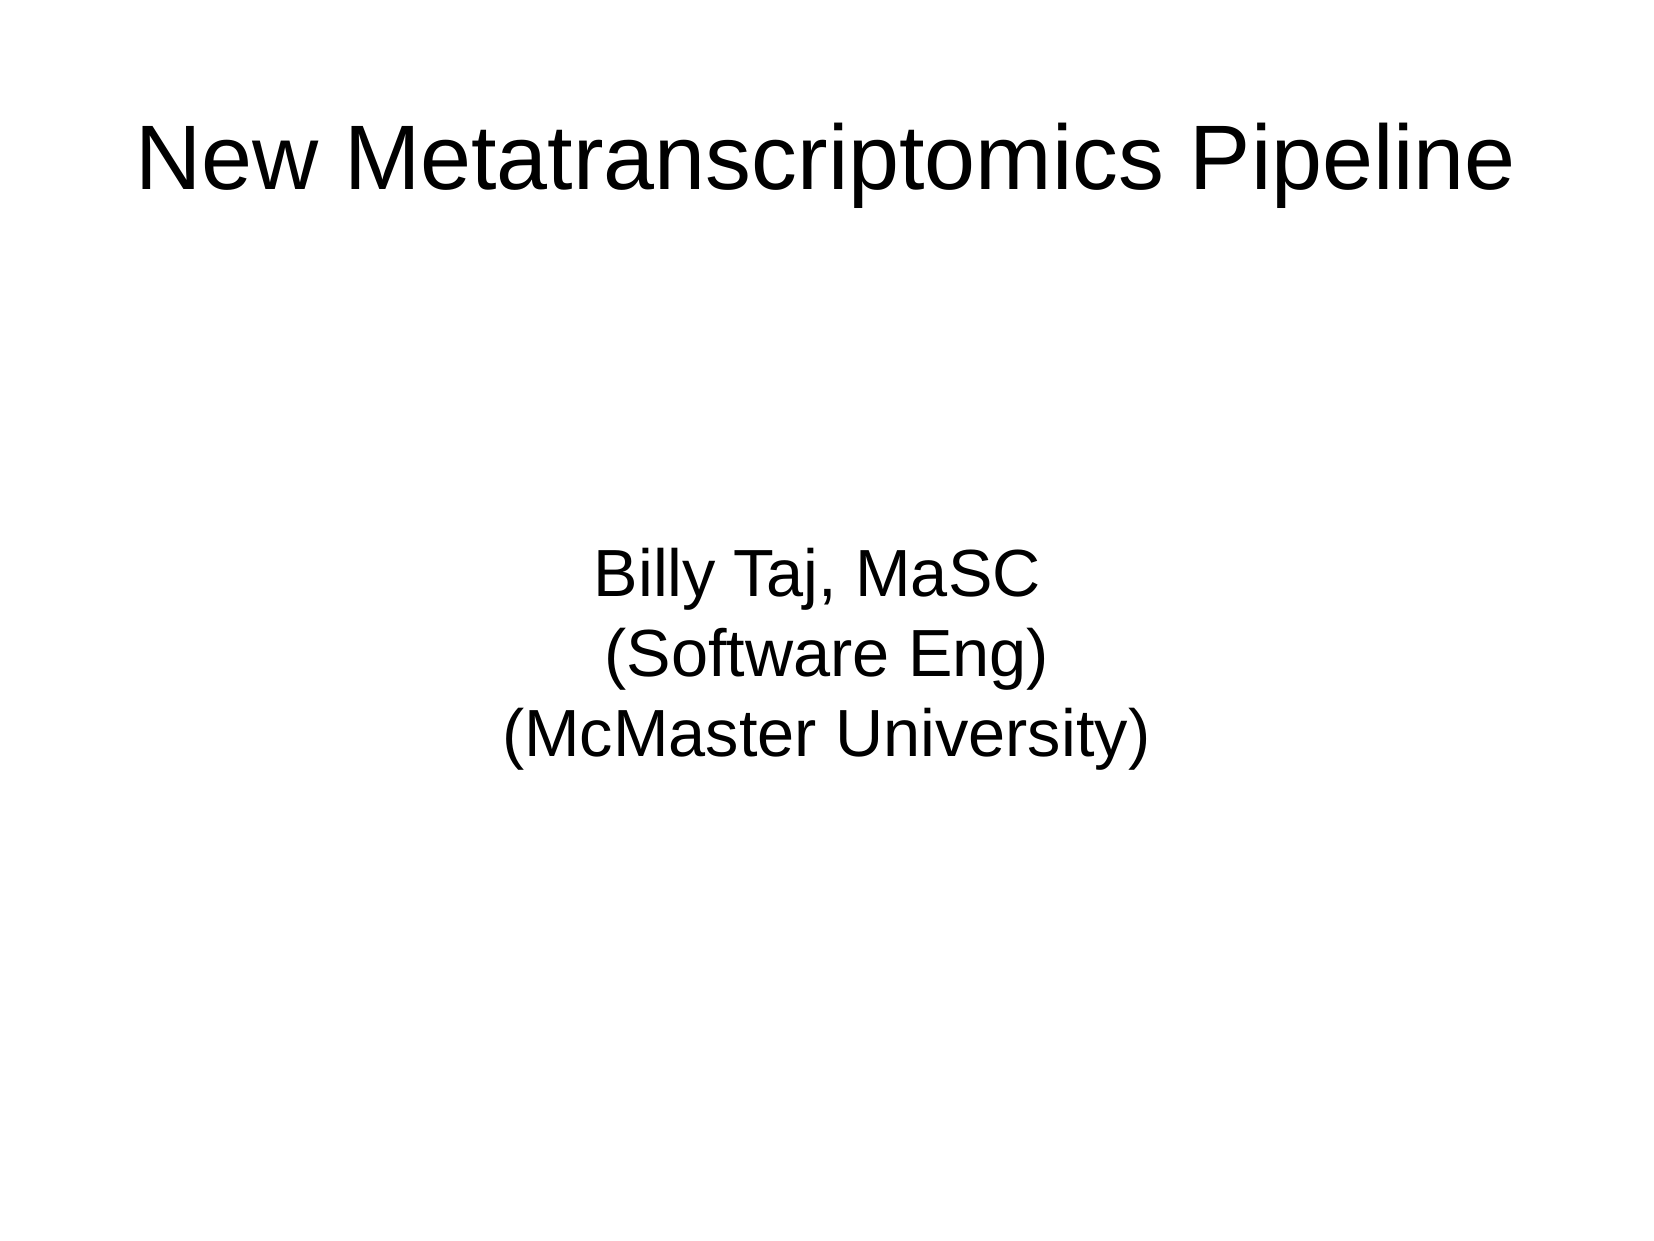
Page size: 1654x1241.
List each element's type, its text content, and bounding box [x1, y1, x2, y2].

text_box Billy Taj, MaSC (Software Eng) (McMaster University) [82, 290, 1571, 1010]
text_box New Metatranscriptomics Pipeline [82, 49, 1571, 257]
